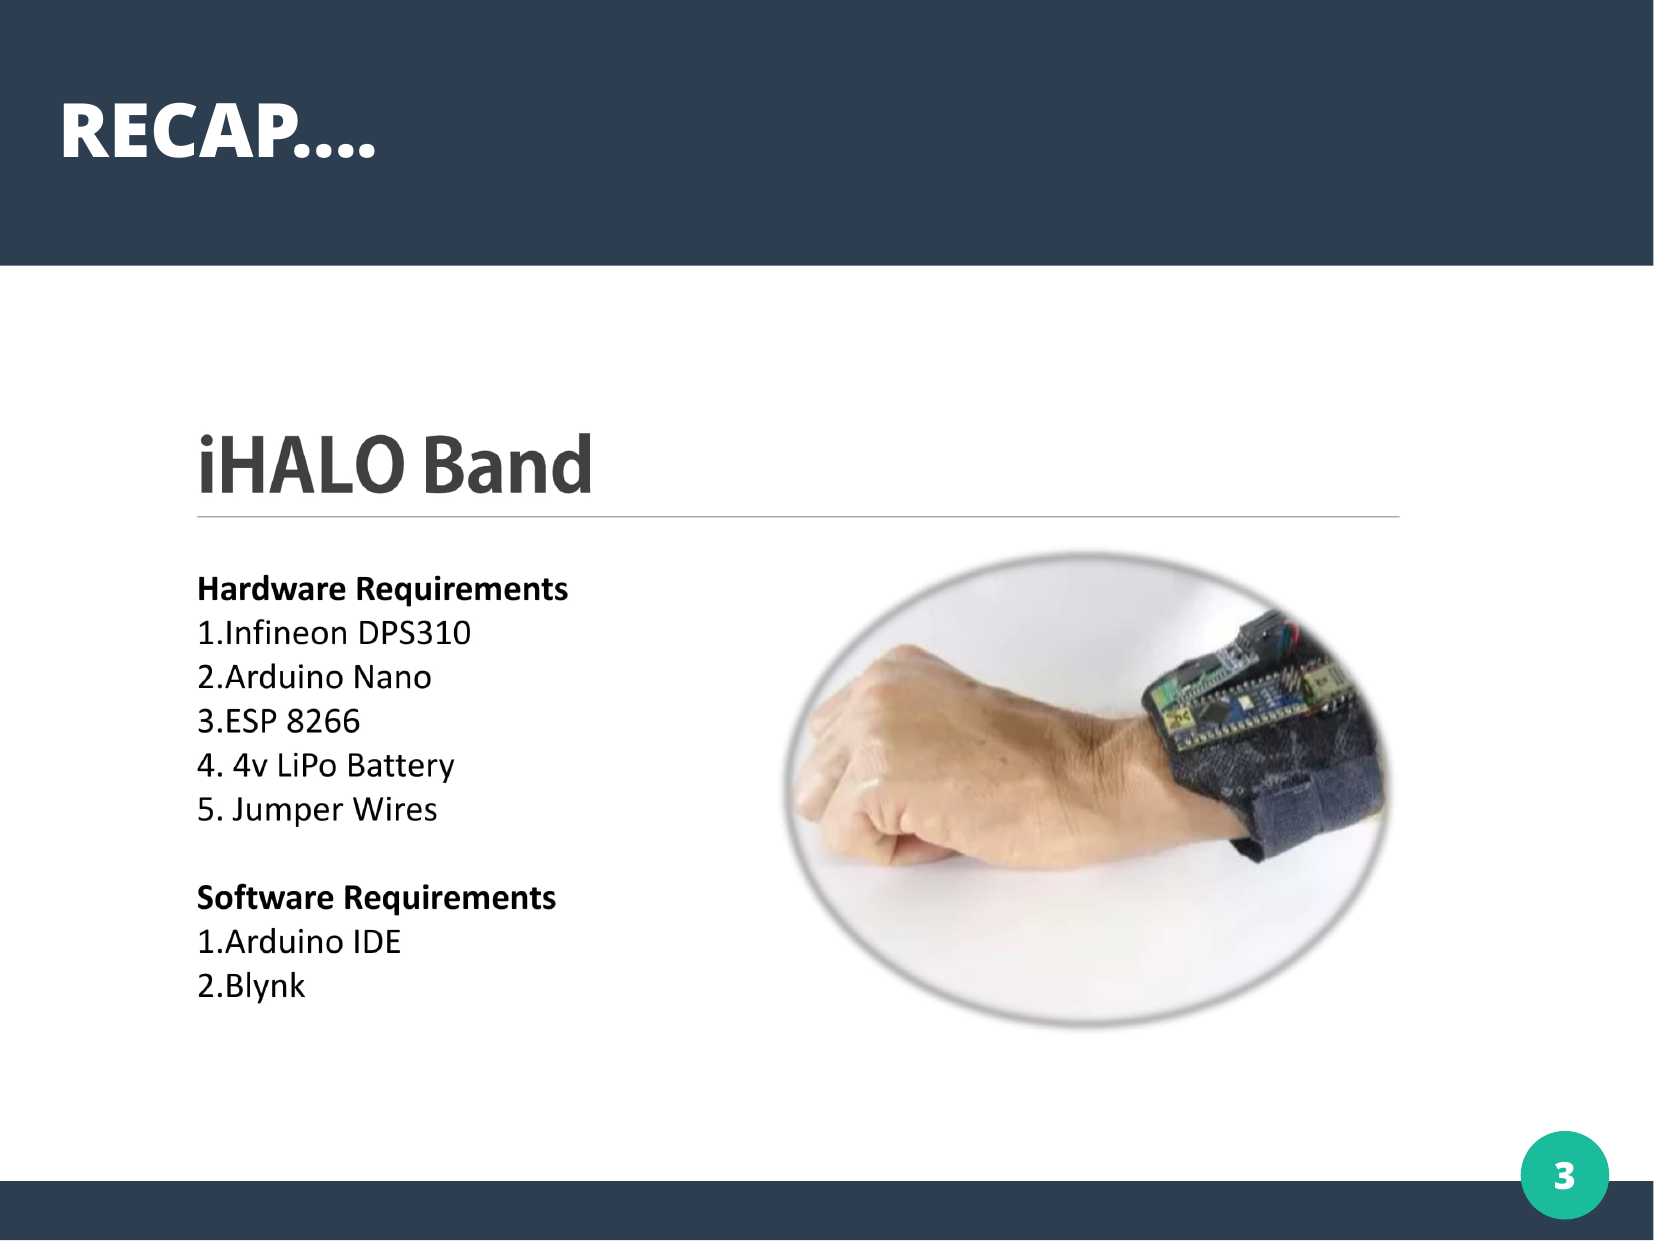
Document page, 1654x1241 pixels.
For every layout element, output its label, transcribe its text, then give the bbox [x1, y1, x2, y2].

picture [53, 307, 1524, 1040]
title RECAP.... [59, 49, 1595, 207]
